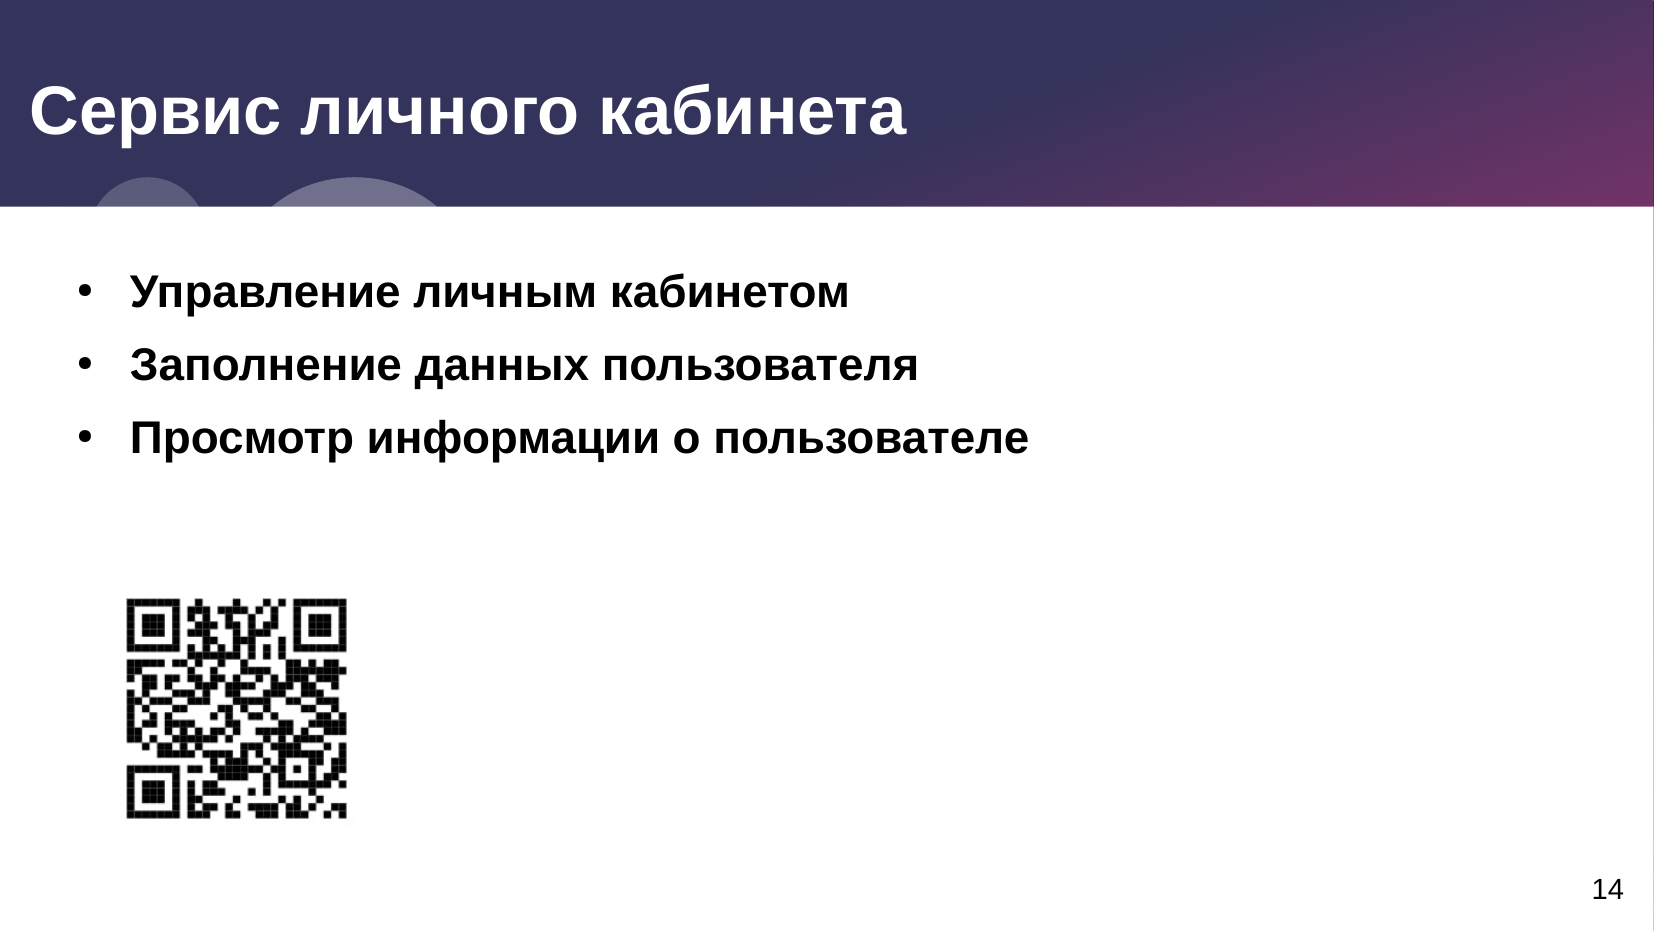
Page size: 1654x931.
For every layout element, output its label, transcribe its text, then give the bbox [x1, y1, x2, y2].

picture [116, 588, 355, 827]
title Сервис личного кабинета [29, 29, 1359, 192]
list Управление личным кабинетом Заполнение данных пользователя Просмотр информации о пользователе [59, 265, 1182, 502]
